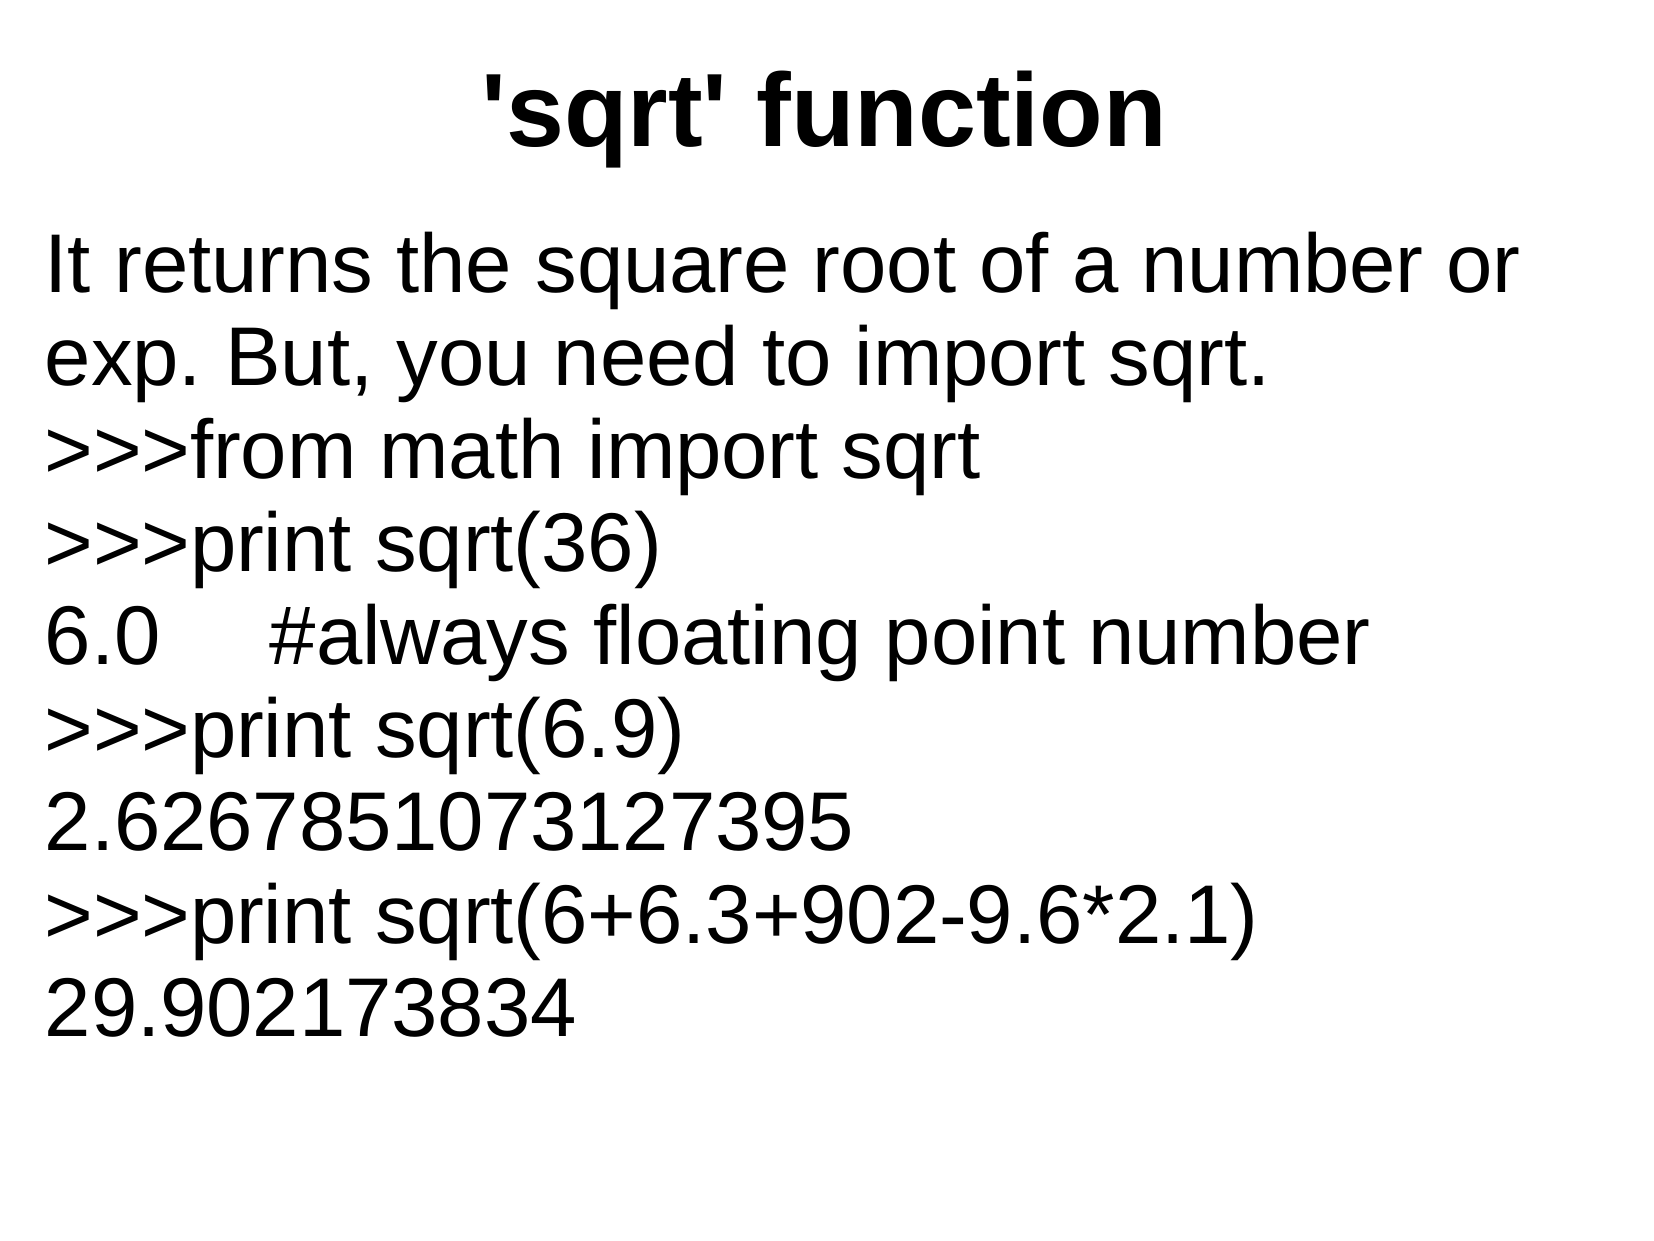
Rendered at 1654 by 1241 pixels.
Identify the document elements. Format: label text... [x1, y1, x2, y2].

text_box It returns the square root of a number or exp. But, you need to import sqrt. >>>from math import sqrt >>>print sqrt(36) 6.0 #always floating point number >>>print sqrt(6.9) 2.6267851073127395 >>>print sqrt(6+6.3+902-9.6*2.1) 29.902173834 [30, 210, 1606, 1065]
text_box 'sqrt' function [45, 45, 1606, 177]
